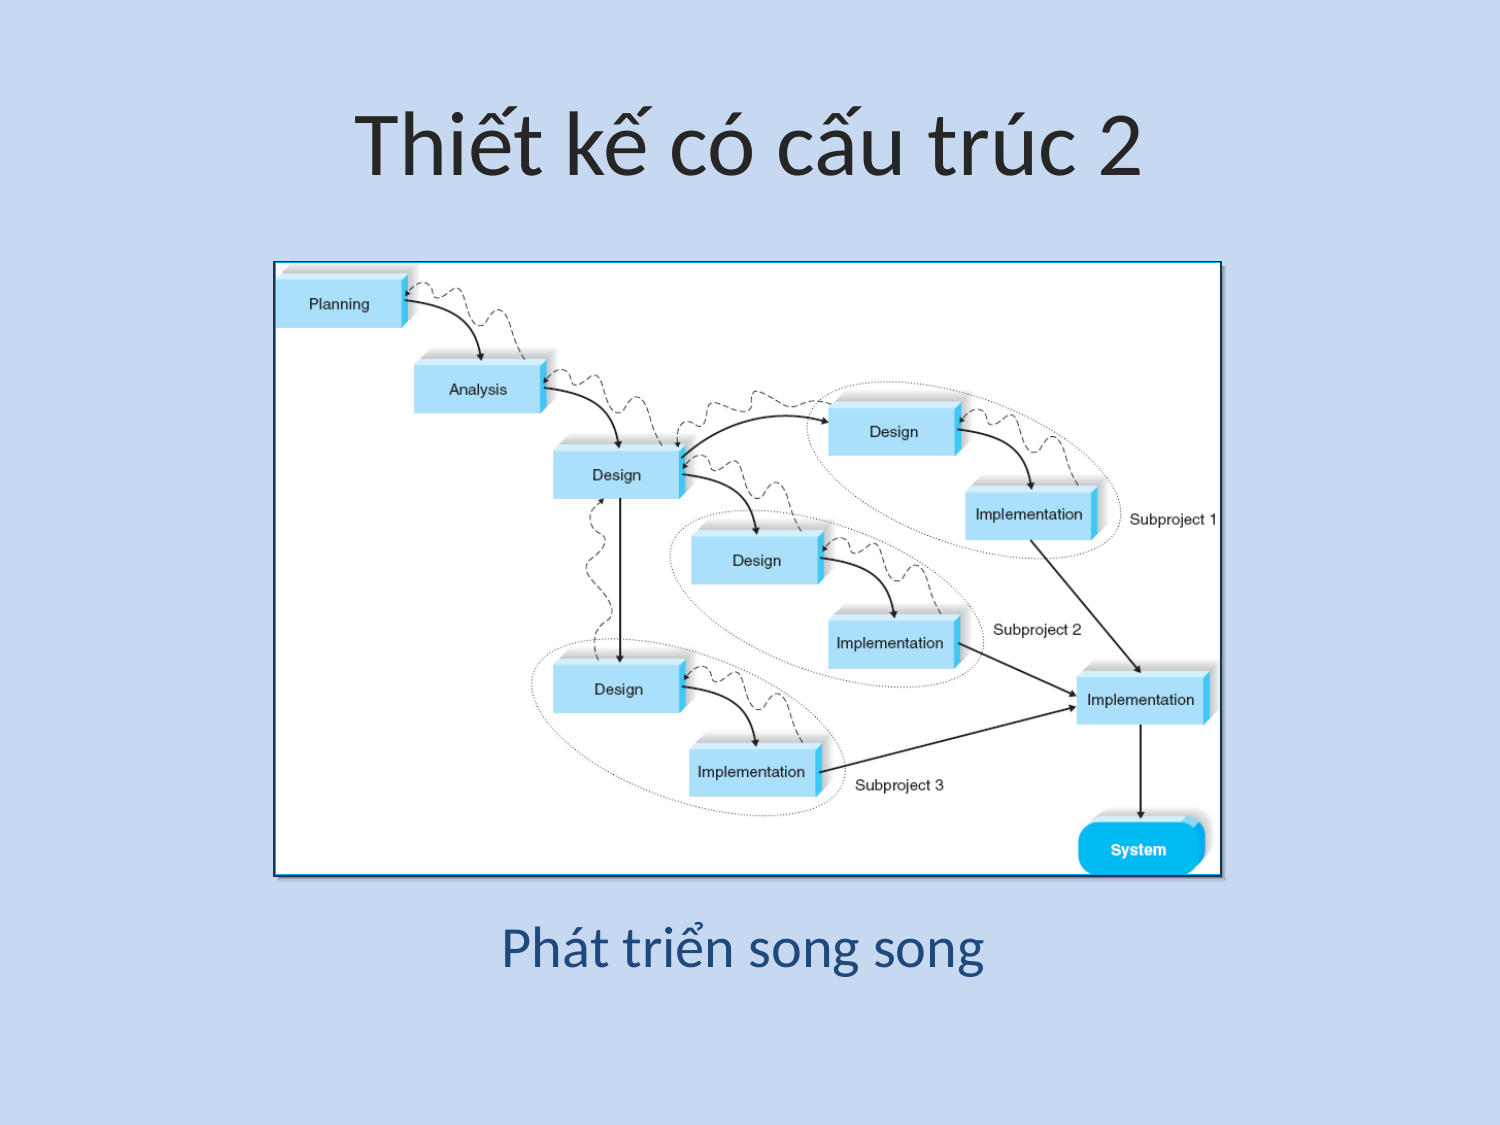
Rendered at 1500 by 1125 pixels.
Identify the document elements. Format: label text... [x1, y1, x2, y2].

picture [1112, 845, 1120, 855]
title Thiết kế có cấu trúc 2 [75, 45, 1426, 233]
picture [1145, 847, 1166, 855]
picture [277, 264, 1221, 873]
text_box Phát triển song song [487, 901, 1001, 987]
picture [1122, 847, 1129, 858]
picture [1131, 844, 1143, 855]
